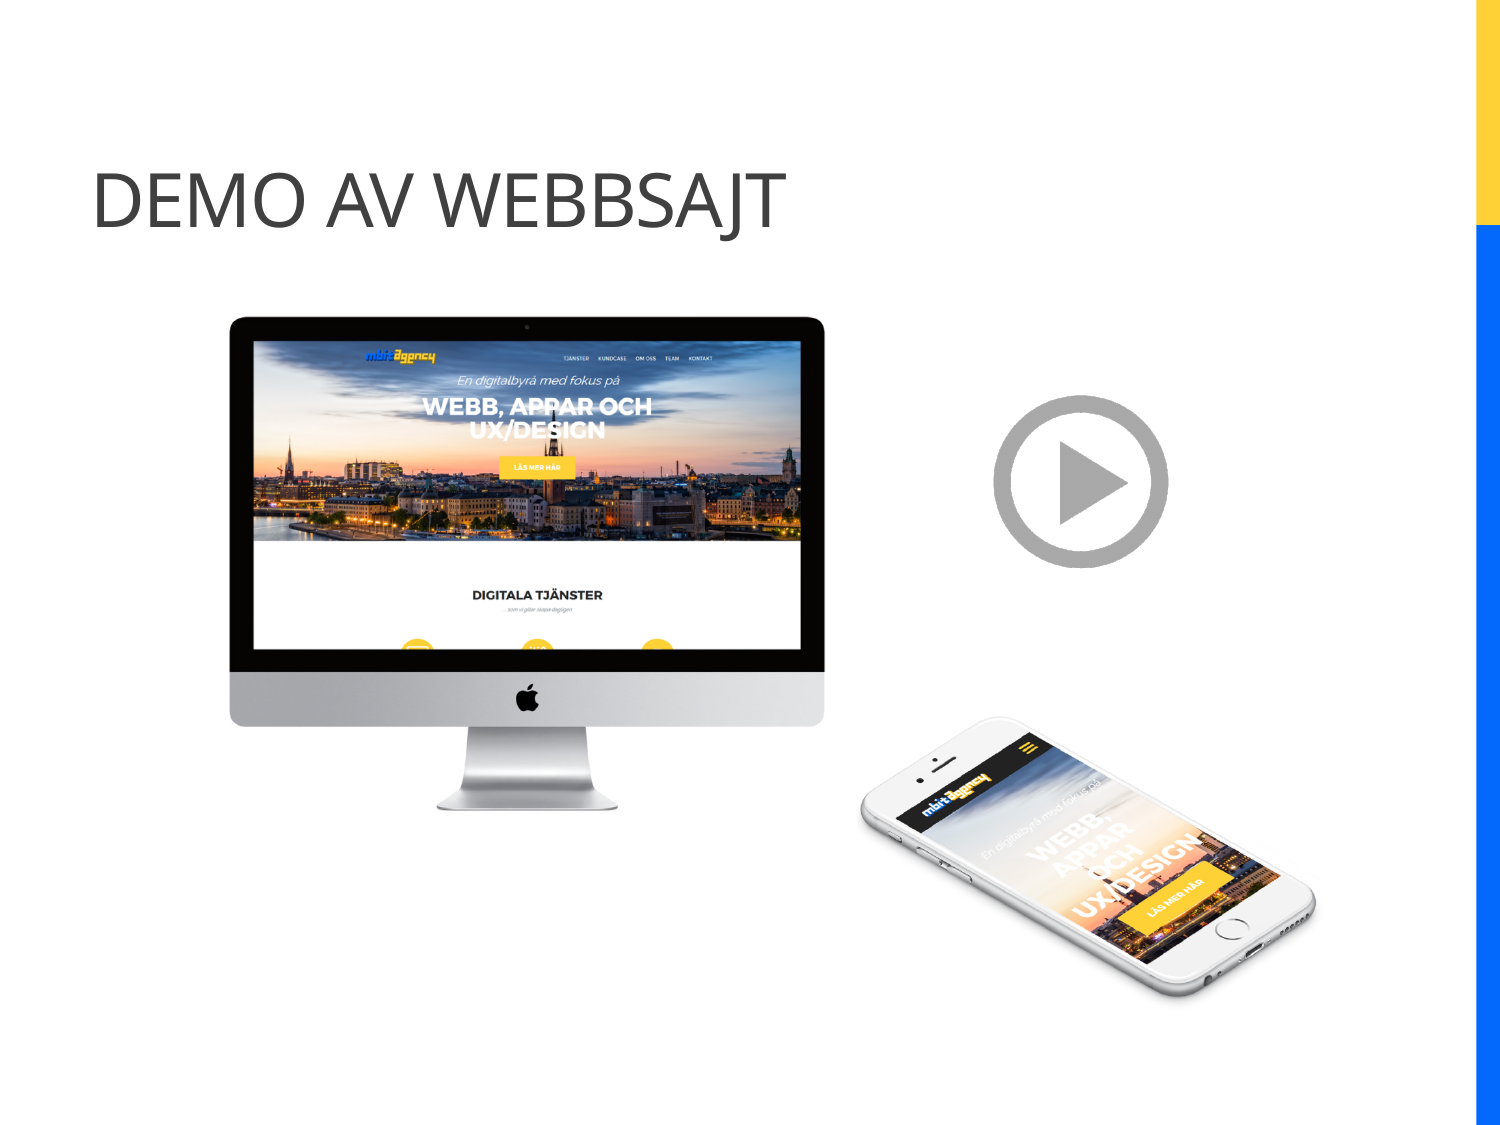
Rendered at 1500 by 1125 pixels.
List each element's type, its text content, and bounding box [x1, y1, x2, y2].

list [75, 287, 1326, 1005]
picture [972, 373, 1189, 590]
picture [194, 290, 1332, 1018]
title Demo av webbsajt [75, 25, 1026, 251]
